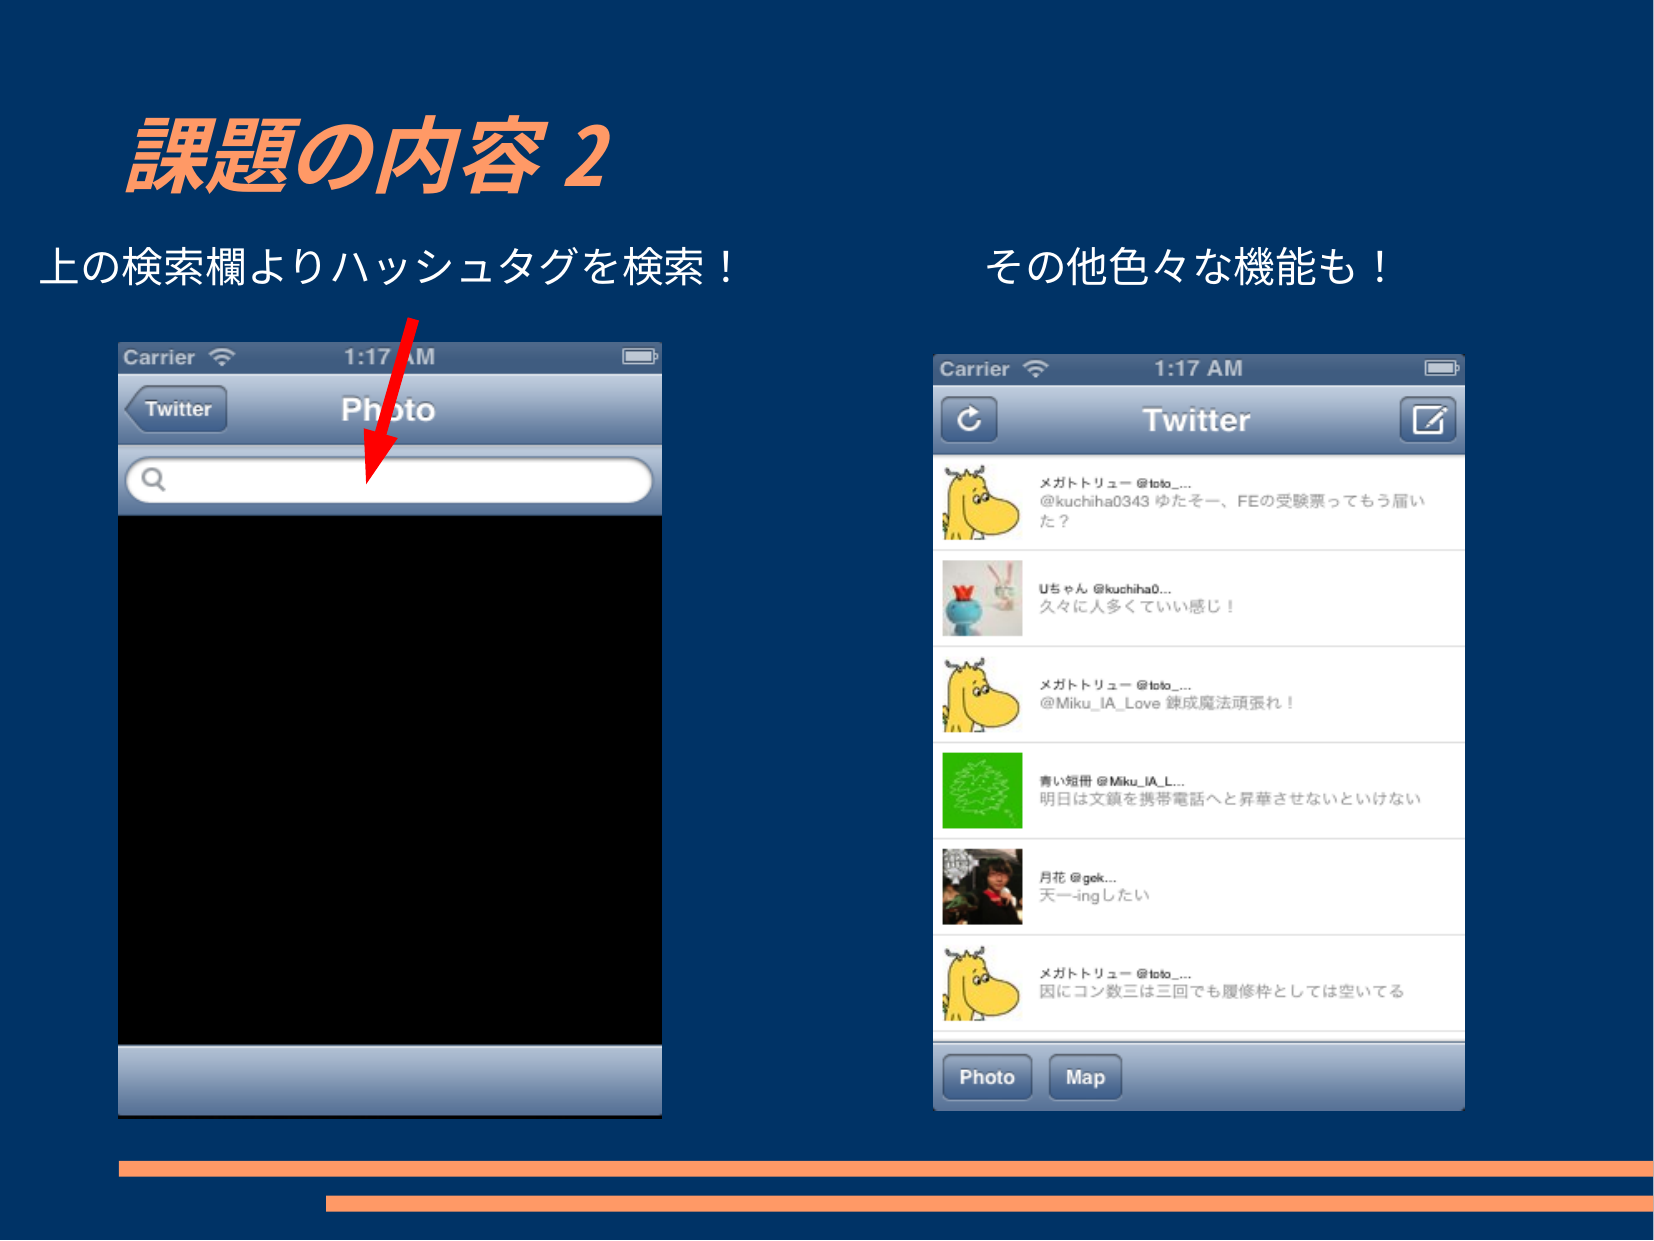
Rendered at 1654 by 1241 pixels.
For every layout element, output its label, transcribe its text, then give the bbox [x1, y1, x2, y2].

text_box 上の検索欄よりハッシュタグを検索！ [23, 226, 780, 284]
picture [118, 342, 662, 1119]
title 課題の内容2 [121, 46, 1534, 254]
picture [933, 354, 1465, 1111]
text_box その他色々な機能も！ [968, 226, 1619, 284]
